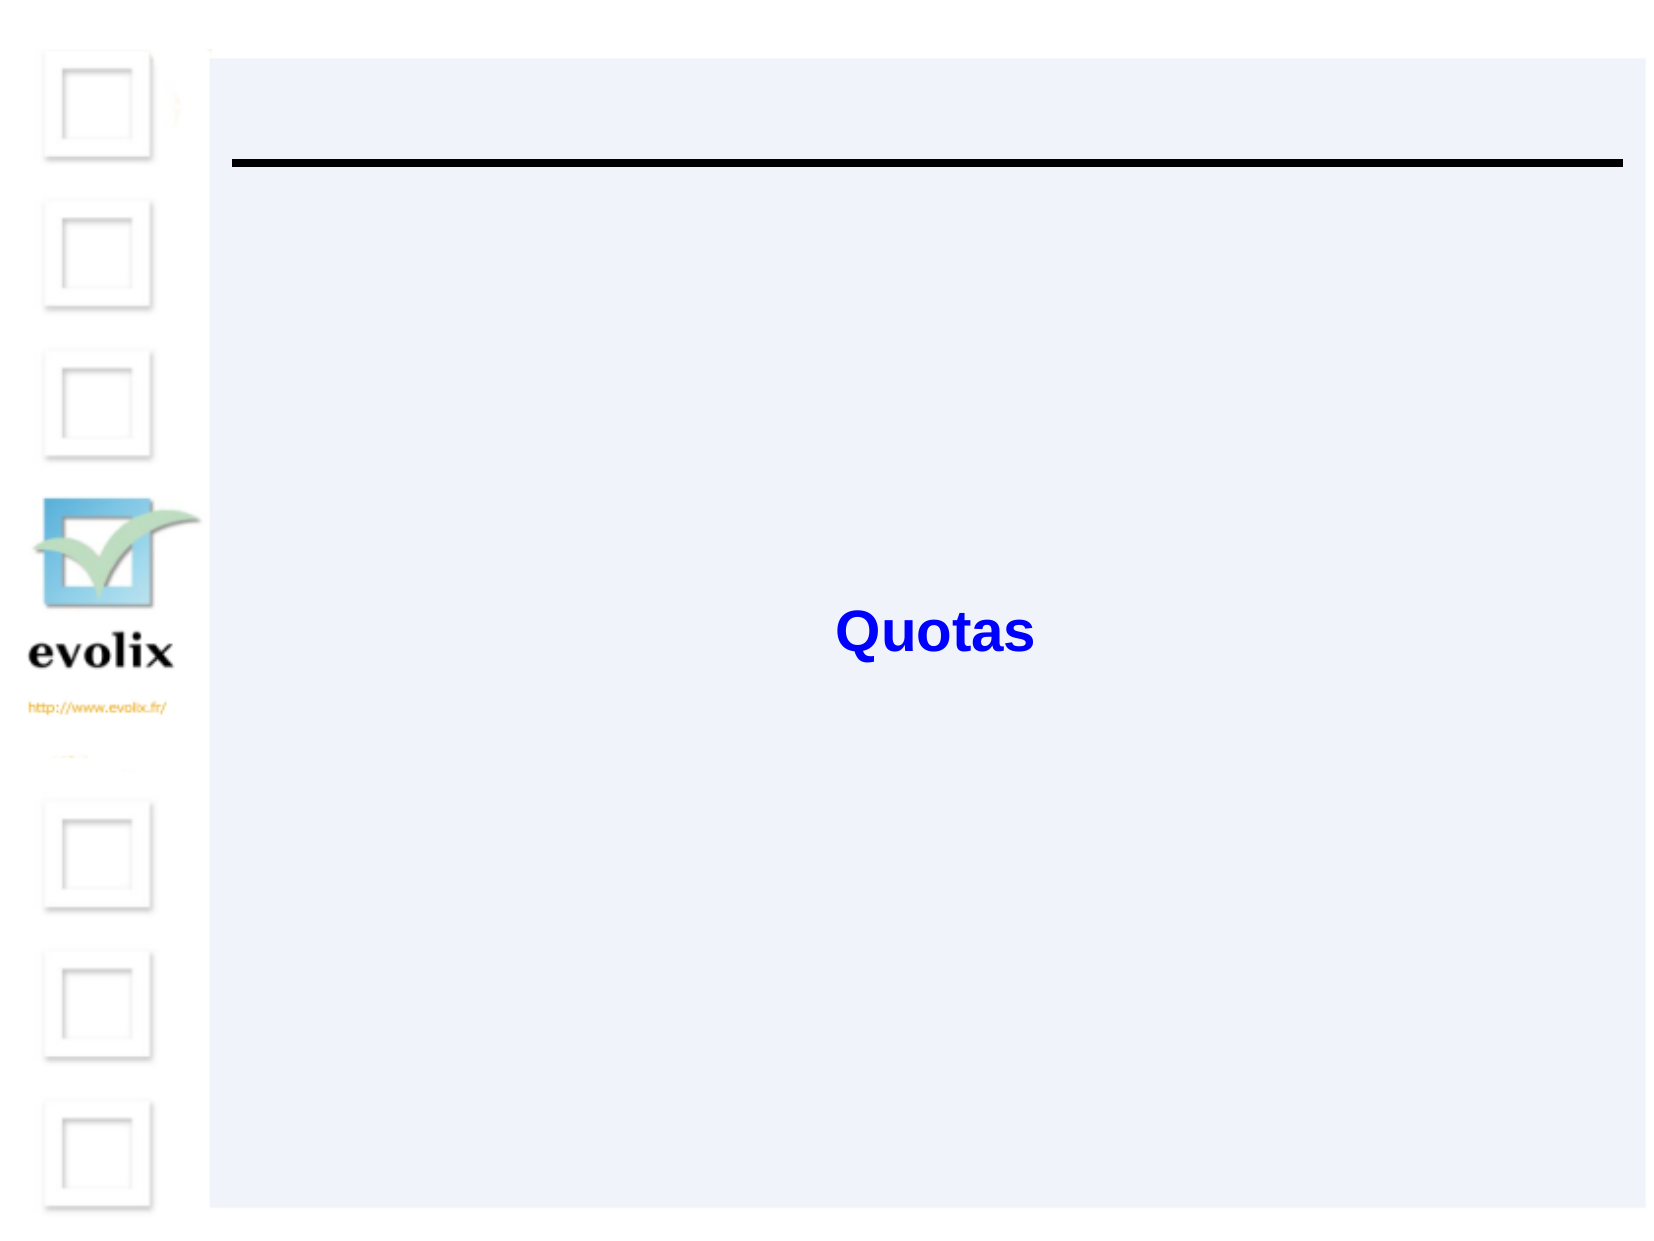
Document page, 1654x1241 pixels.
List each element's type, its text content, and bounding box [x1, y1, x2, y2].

picture [0, 49, 1654, 1218]
text_box Quotas [821, 591, 1052, 671]
